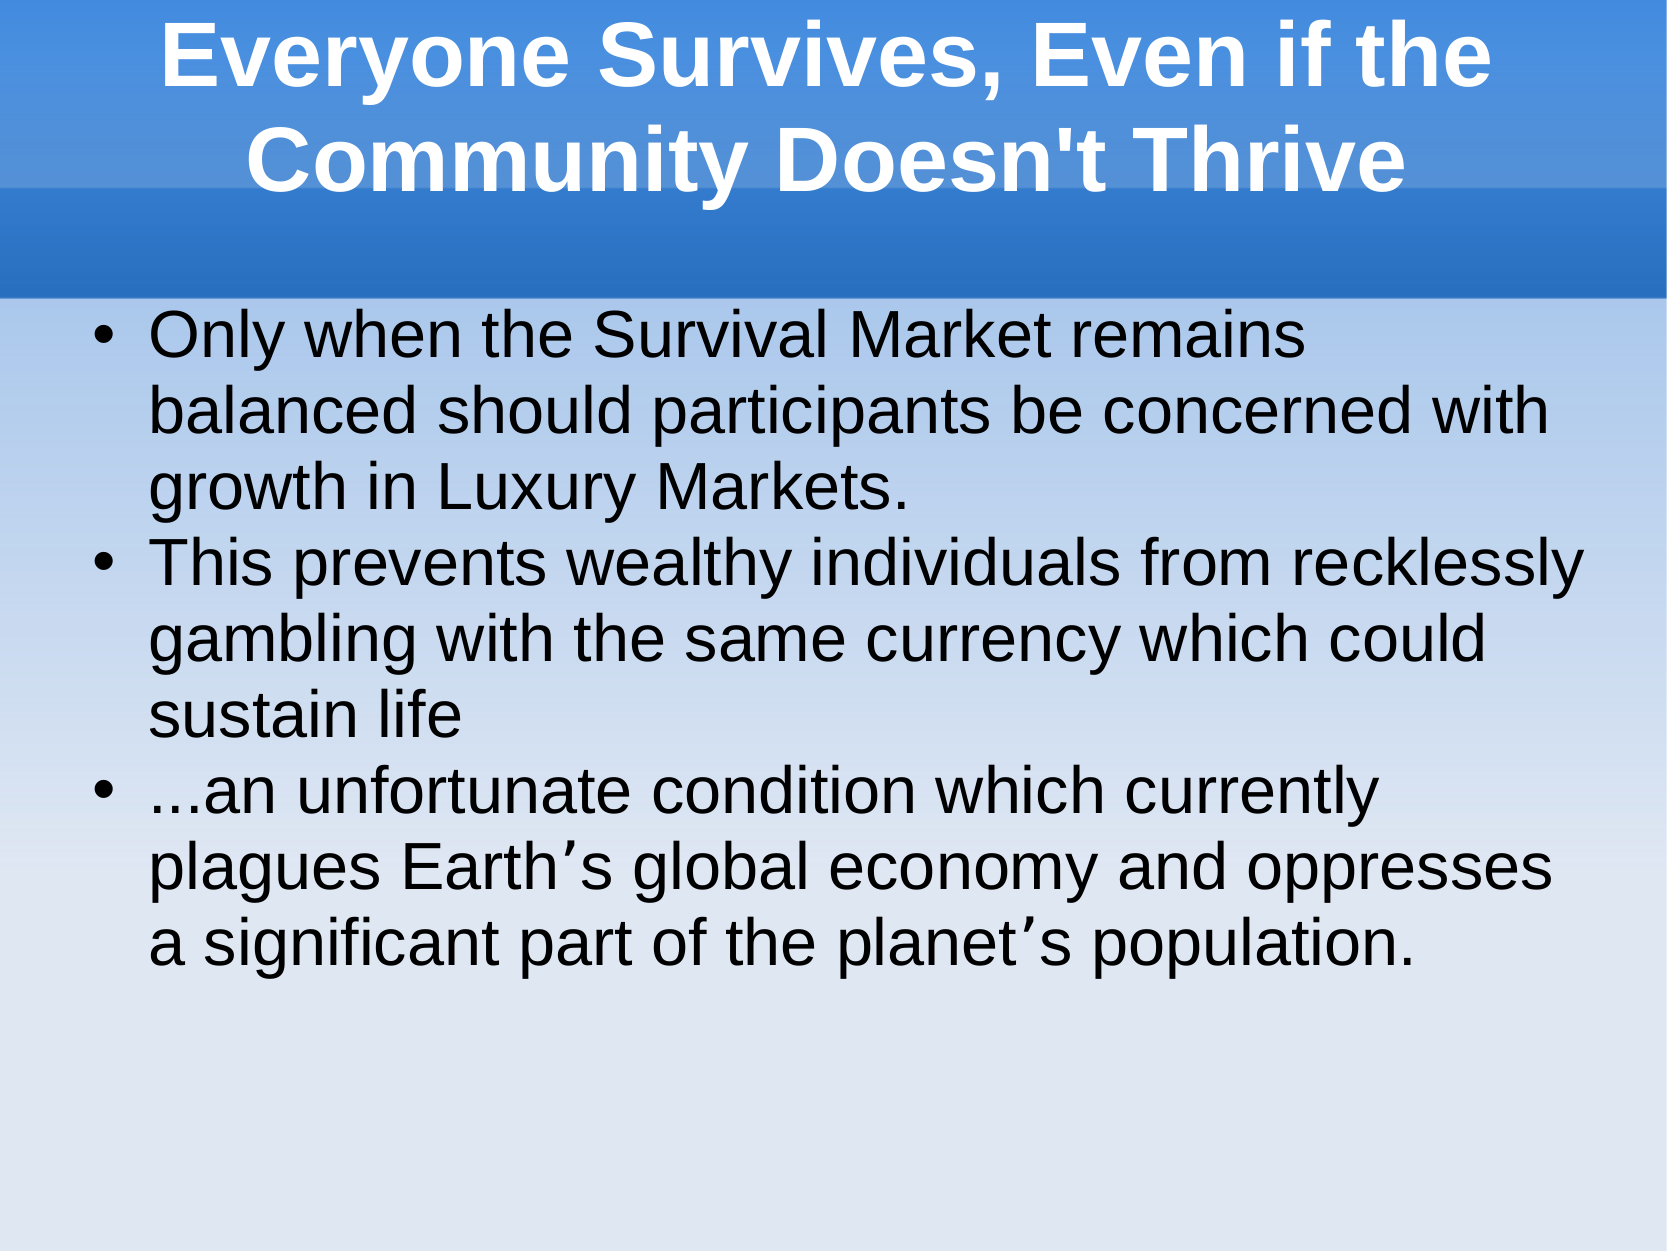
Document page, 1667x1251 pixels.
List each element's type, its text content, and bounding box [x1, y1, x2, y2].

picture [0, 0, 1667, 1251]
title Everyone Survives, Even if the Community Doesn't Thrive [67, 3, 1587, 213]
subtitle Only when the Survival Market remains balanced should participants be concerned with growth in Luxury Markets. This prevents wealthy individuals from recklessly gambling with the same currency which could sustain life ...an unfortunate condition which currently plagues Earth’s global economy and oppresses a significant part of the planet’s population. [73, 297, 1593, 1118]
